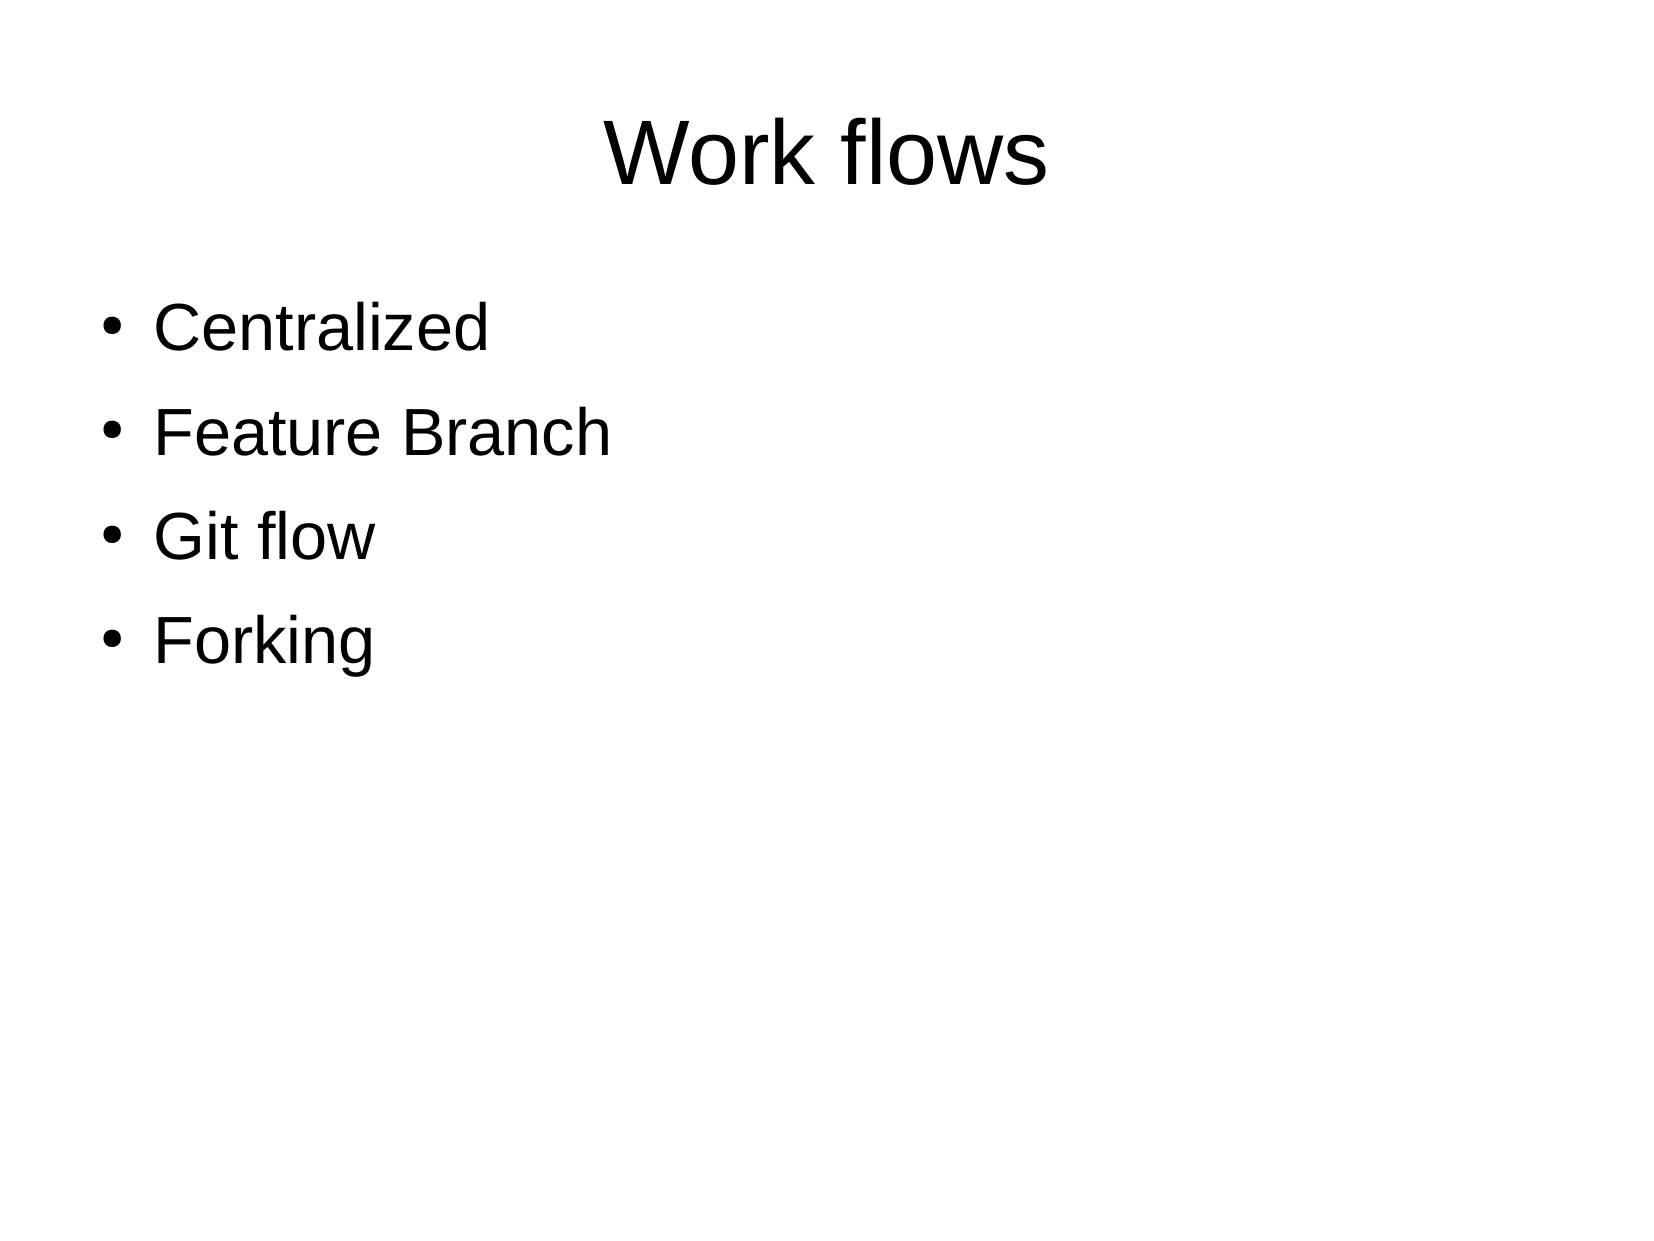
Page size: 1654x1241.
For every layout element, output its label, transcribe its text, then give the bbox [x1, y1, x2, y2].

list Centralized Feature Branch Git flow Forking [82, 290, 1538, 1010]
title Work flows [82, 49, 1571, 257]
